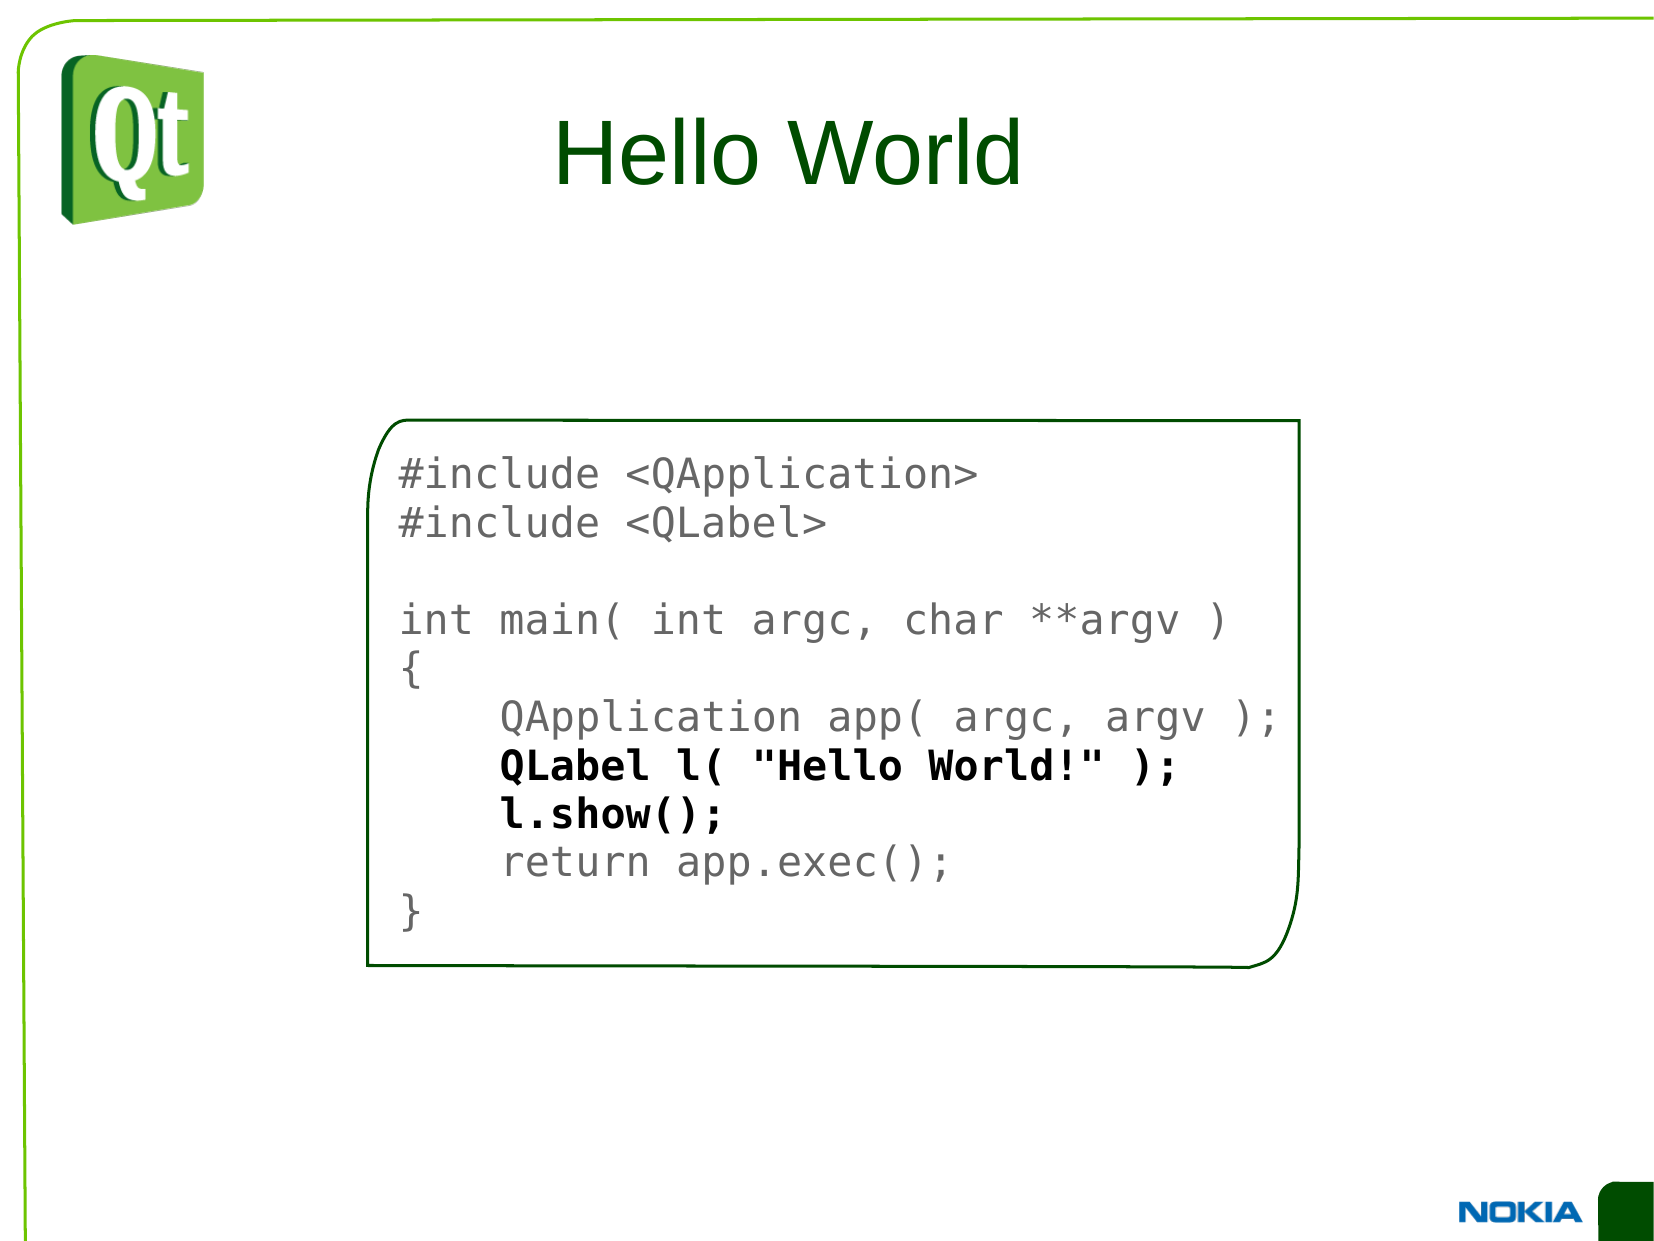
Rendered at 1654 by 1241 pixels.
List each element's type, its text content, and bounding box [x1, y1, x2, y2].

picture [61, 55, 204, 225]
picture [1459, 1201, 1583, 1223]
text_box #include <QApplication> #include <QLabel> int main( int argc, char **argv ) { QApplication app( argc, argv ); QLabel l( "Hello World!" ); l.show(); return app.exec(); } [383, 442, 1297, 943]
title Hello World [251, 49, 1327, 257]
